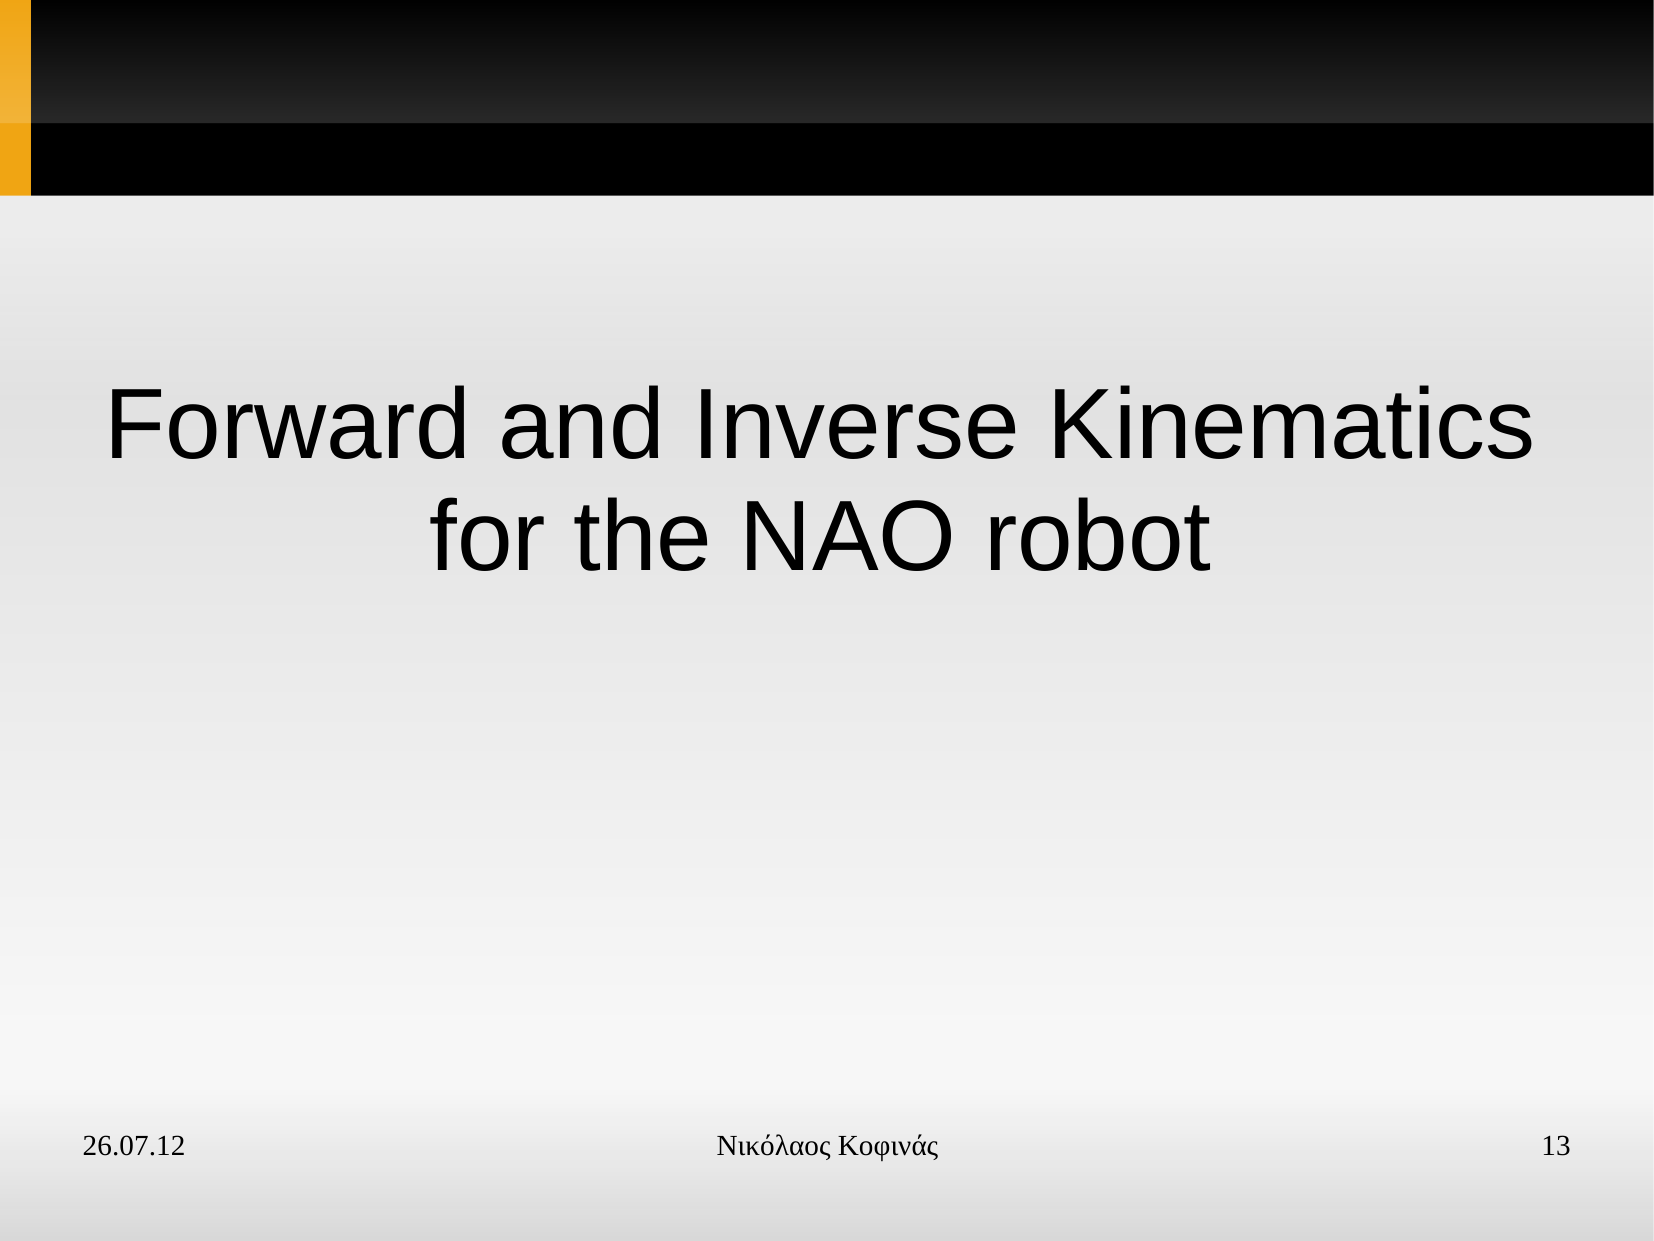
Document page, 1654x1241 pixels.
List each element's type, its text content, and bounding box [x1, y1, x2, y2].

subtitle Forward and Inverse Kinematics for the NAO robot [76, 0, 1565, 1109]
picture [0, 0, 1654, 1241]
